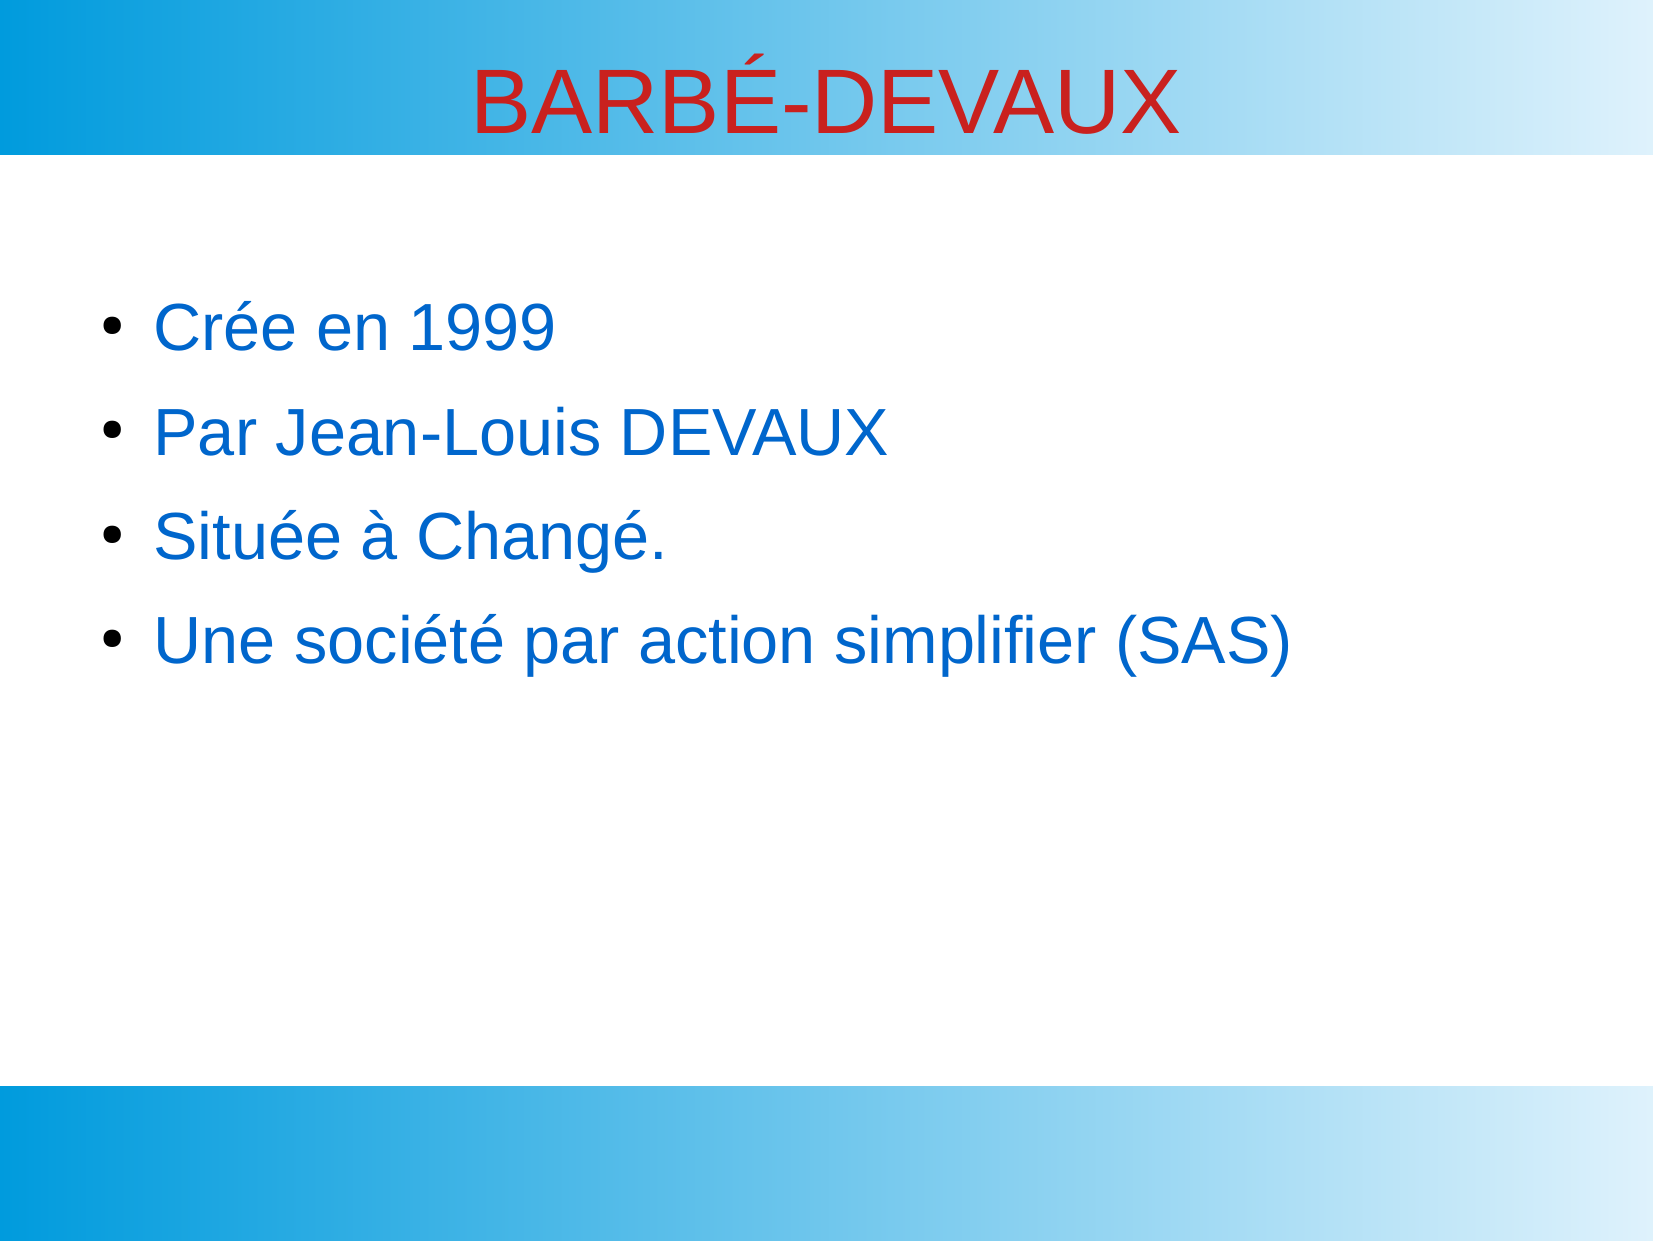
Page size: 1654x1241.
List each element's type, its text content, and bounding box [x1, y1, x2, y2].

title BARBÉ-DEVAUX [82, 49, 1571, 155]
list Crée en 1999 Par Jean-Louis DEVAUX Située à Changé. Une société par action simplifier (SAS) [82, 290, 1571, 768]
